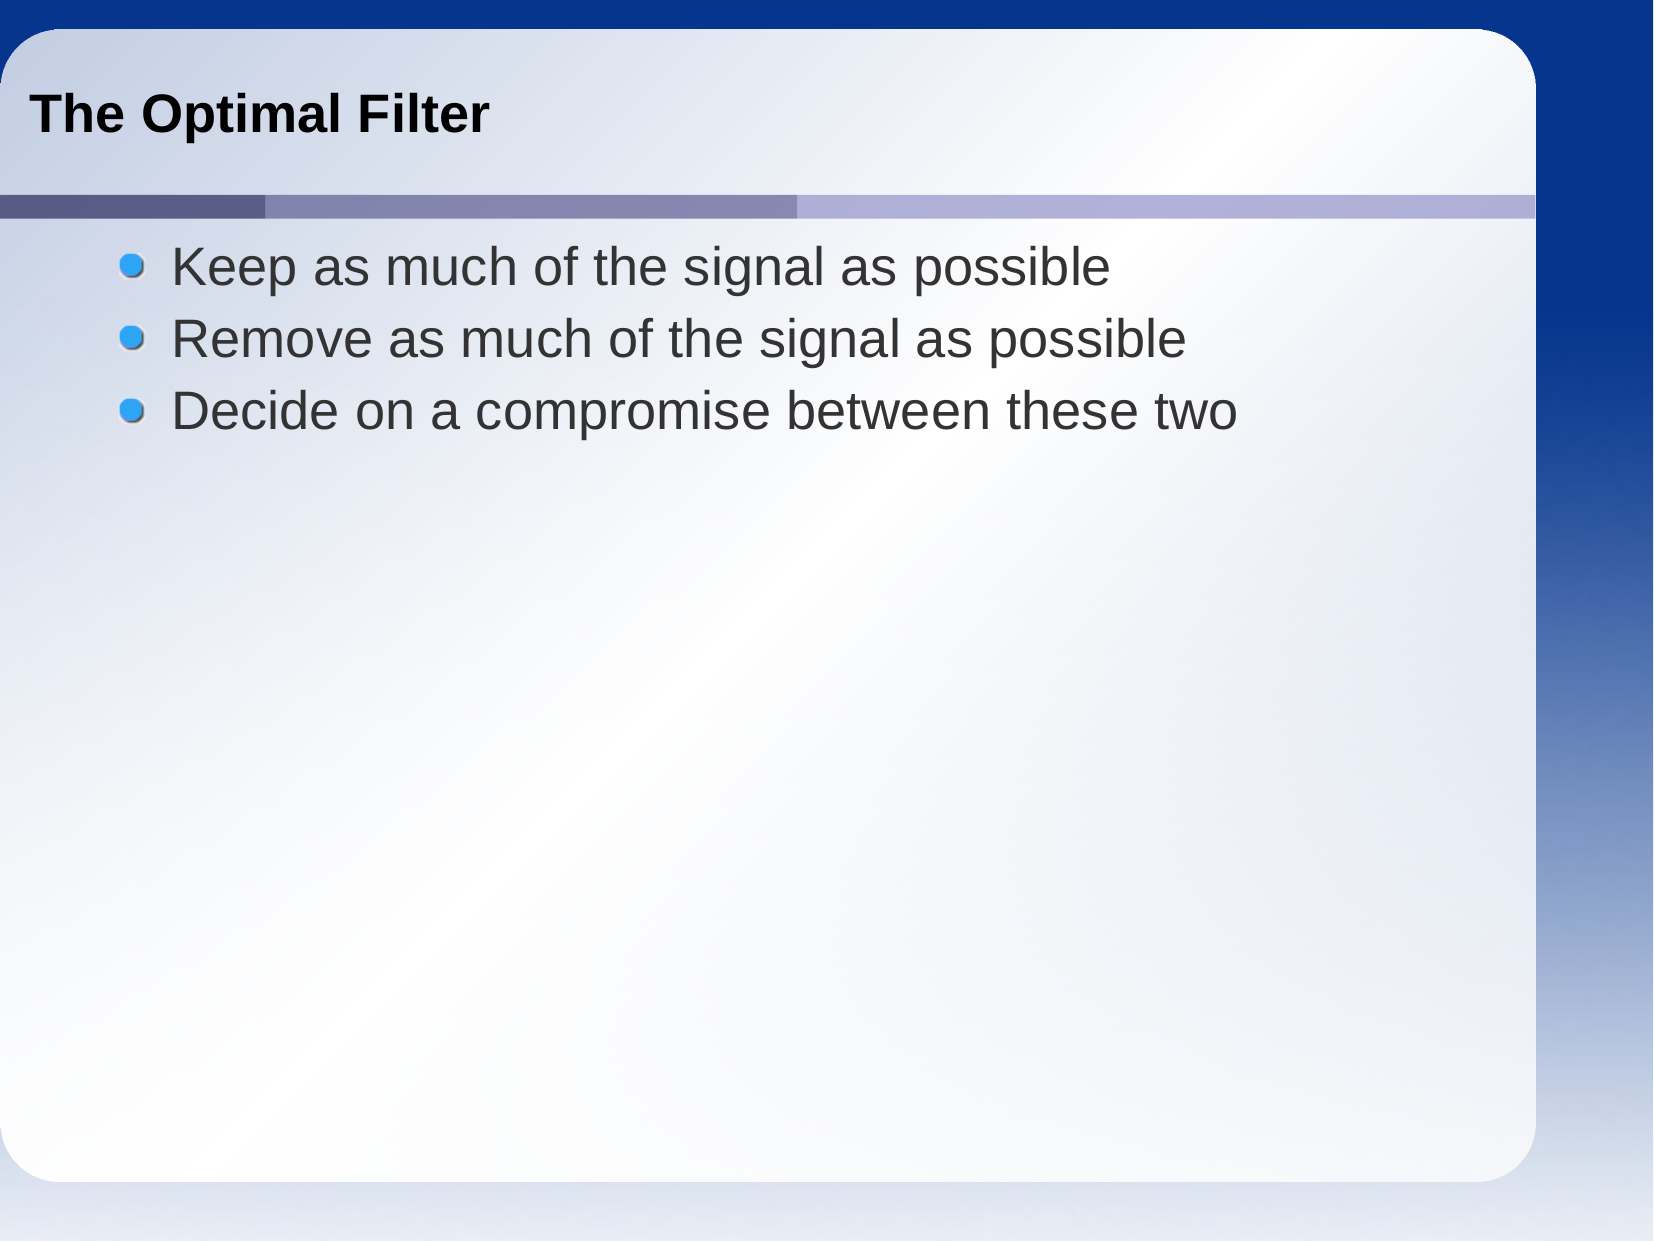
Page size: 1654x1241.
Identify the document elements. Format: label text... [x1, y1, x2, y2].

title The Optimal Filter [29, 49, 1506, 178]
list Keep as much of the signal as possible Remove as much of the signal as possible Decide on a compromise between these two [29, 236, 1506, 1152]
picture [0, 0, 1654, 1241]
